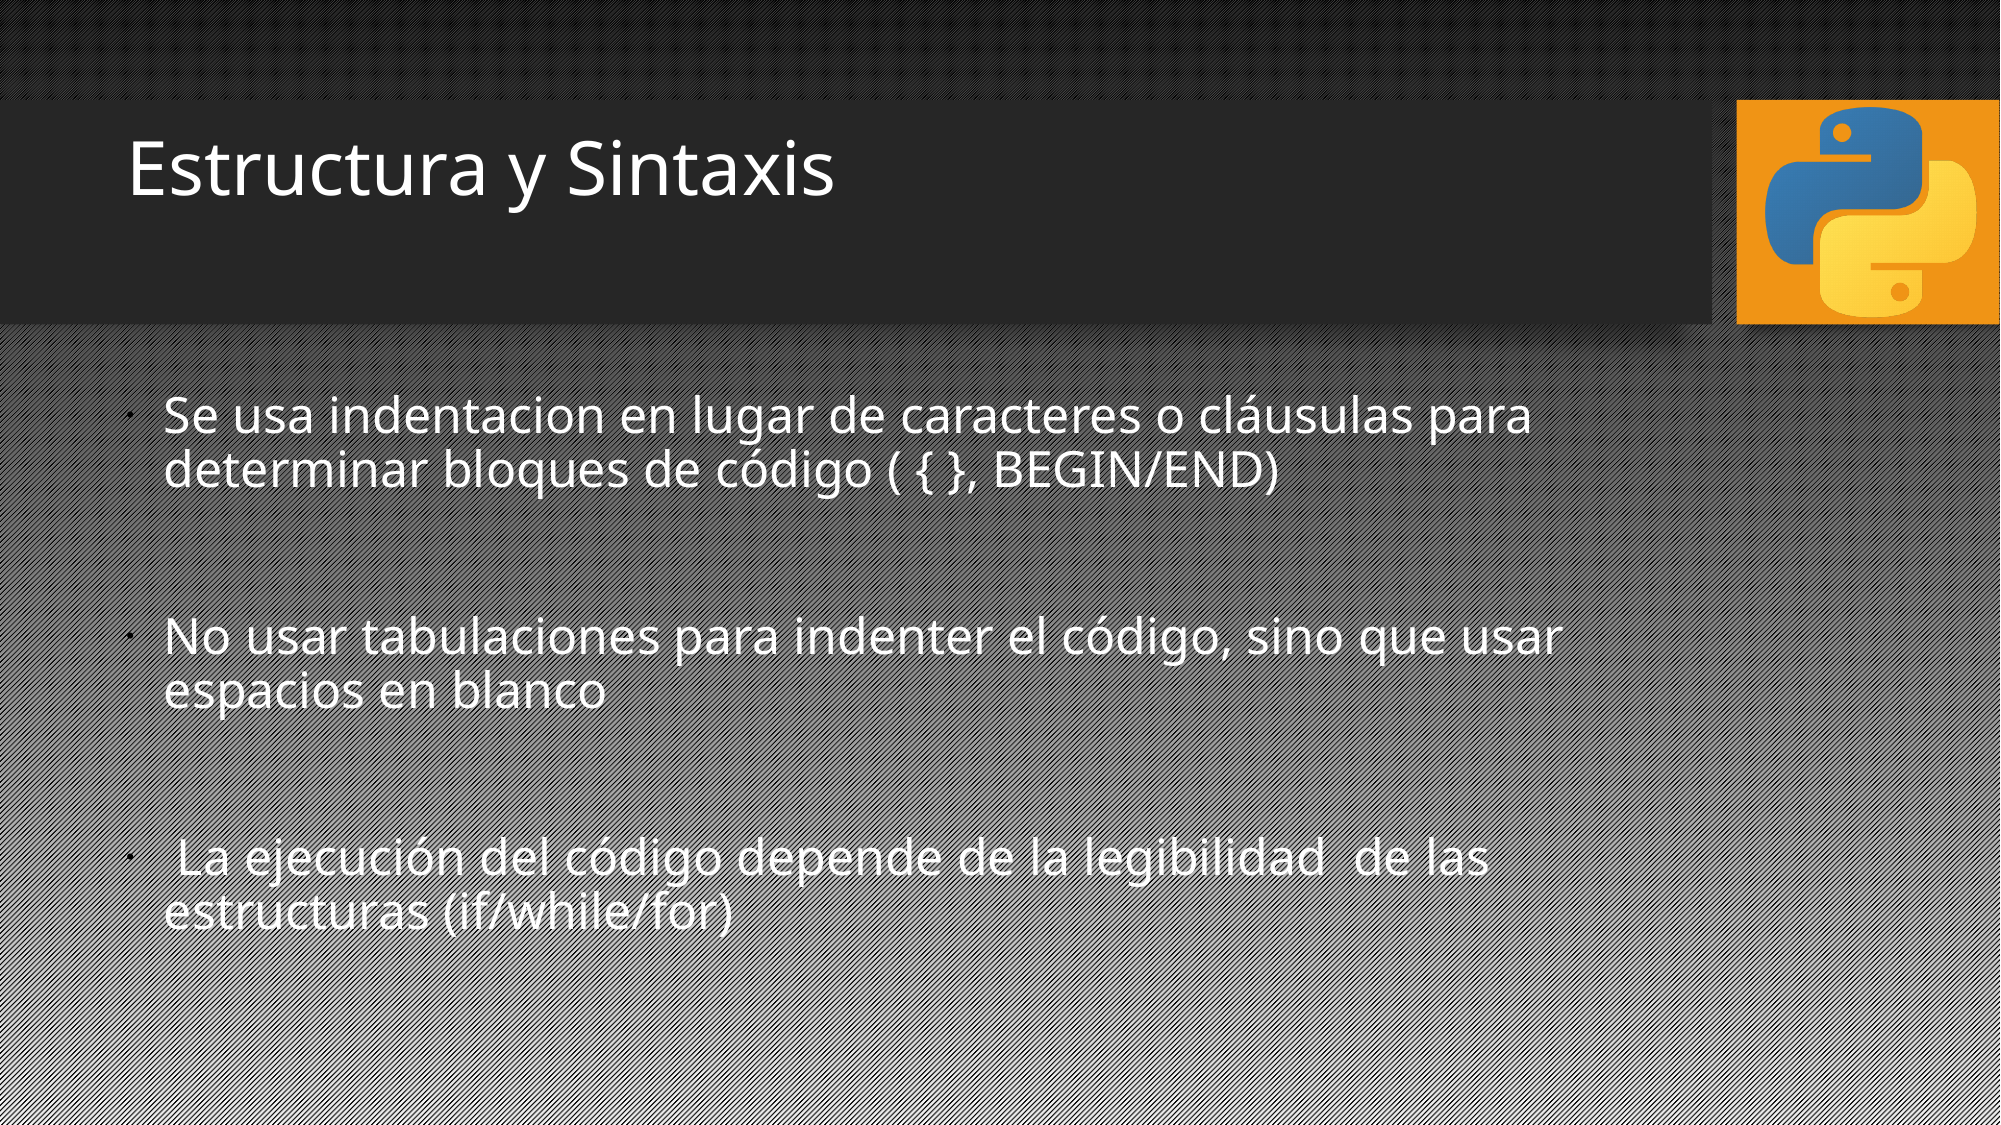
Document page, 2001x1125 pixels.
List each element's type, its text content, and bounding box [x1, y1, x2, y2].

picture [1765, 107, 1977, 318]
list Se usa indentacion en lugar de caracteres o cláusulas para determinar bloques de código ( { }, BEGIN/END) No usar tabulaciones para indenter el código, sino que usar espacios en blanco La ejecución del código depende de la legibilidad de las estructuras (if/while/for) [111, 383, 1689, 974]
picture [0, 0, 2000, 1125]
title Estructura y Sintaxis [111, 123, 1689, 301]
